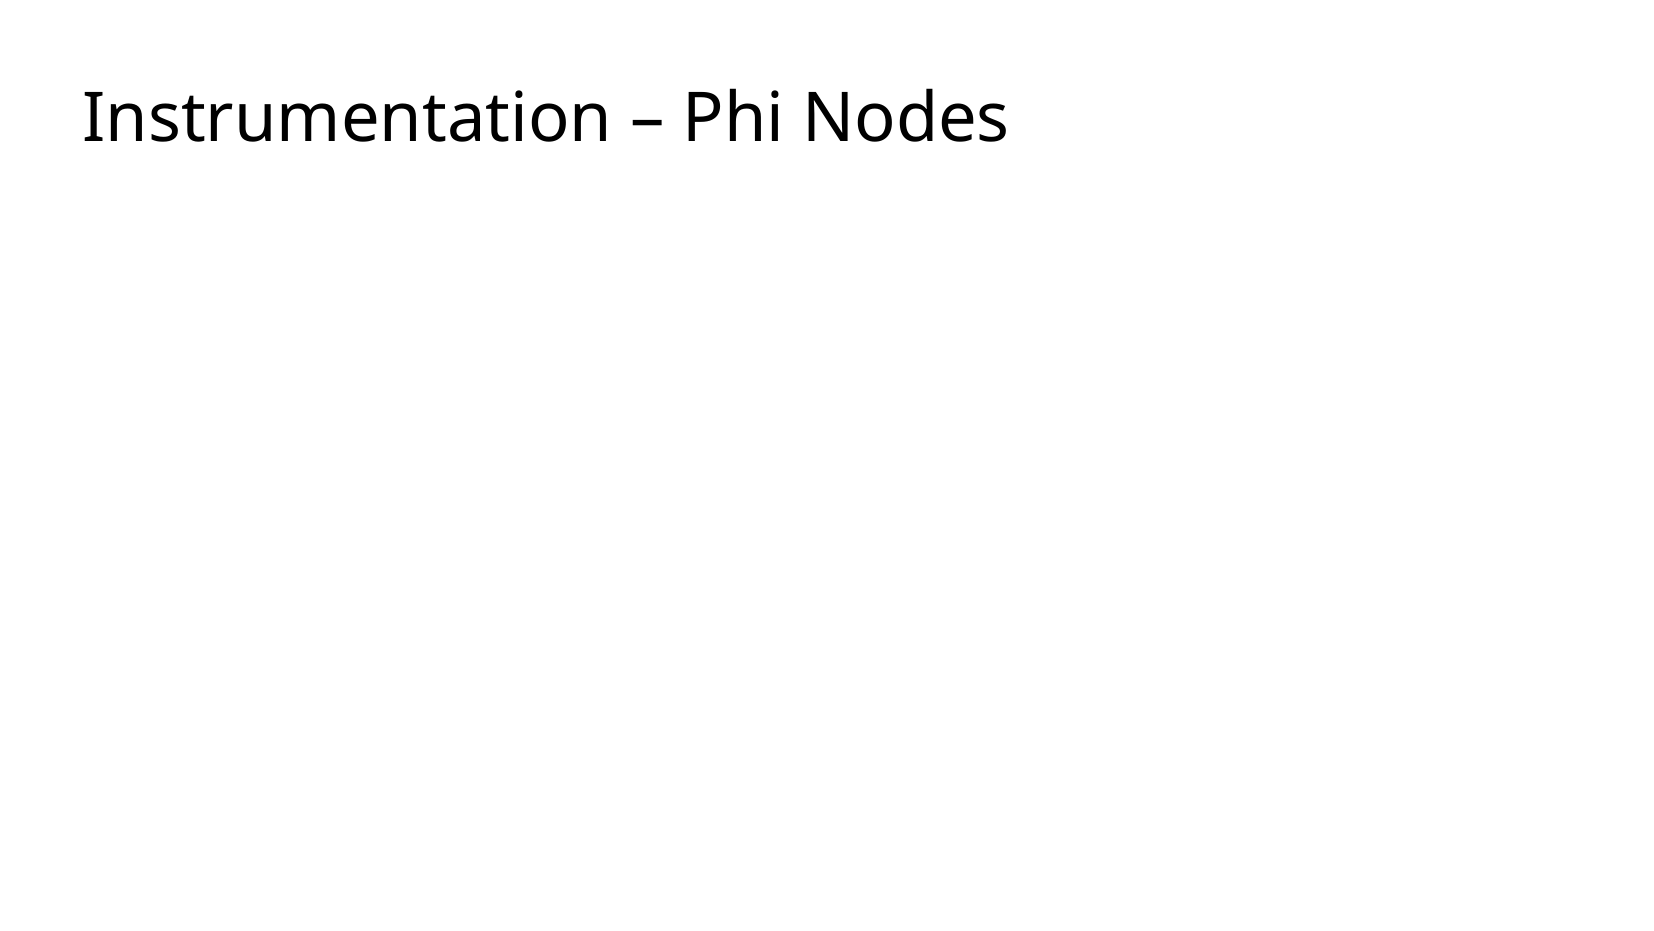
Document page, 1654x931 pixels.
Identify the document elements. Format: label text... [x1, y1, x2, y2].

title Instrumentation – Phi Nodes [82, 37, 1571, 193]
